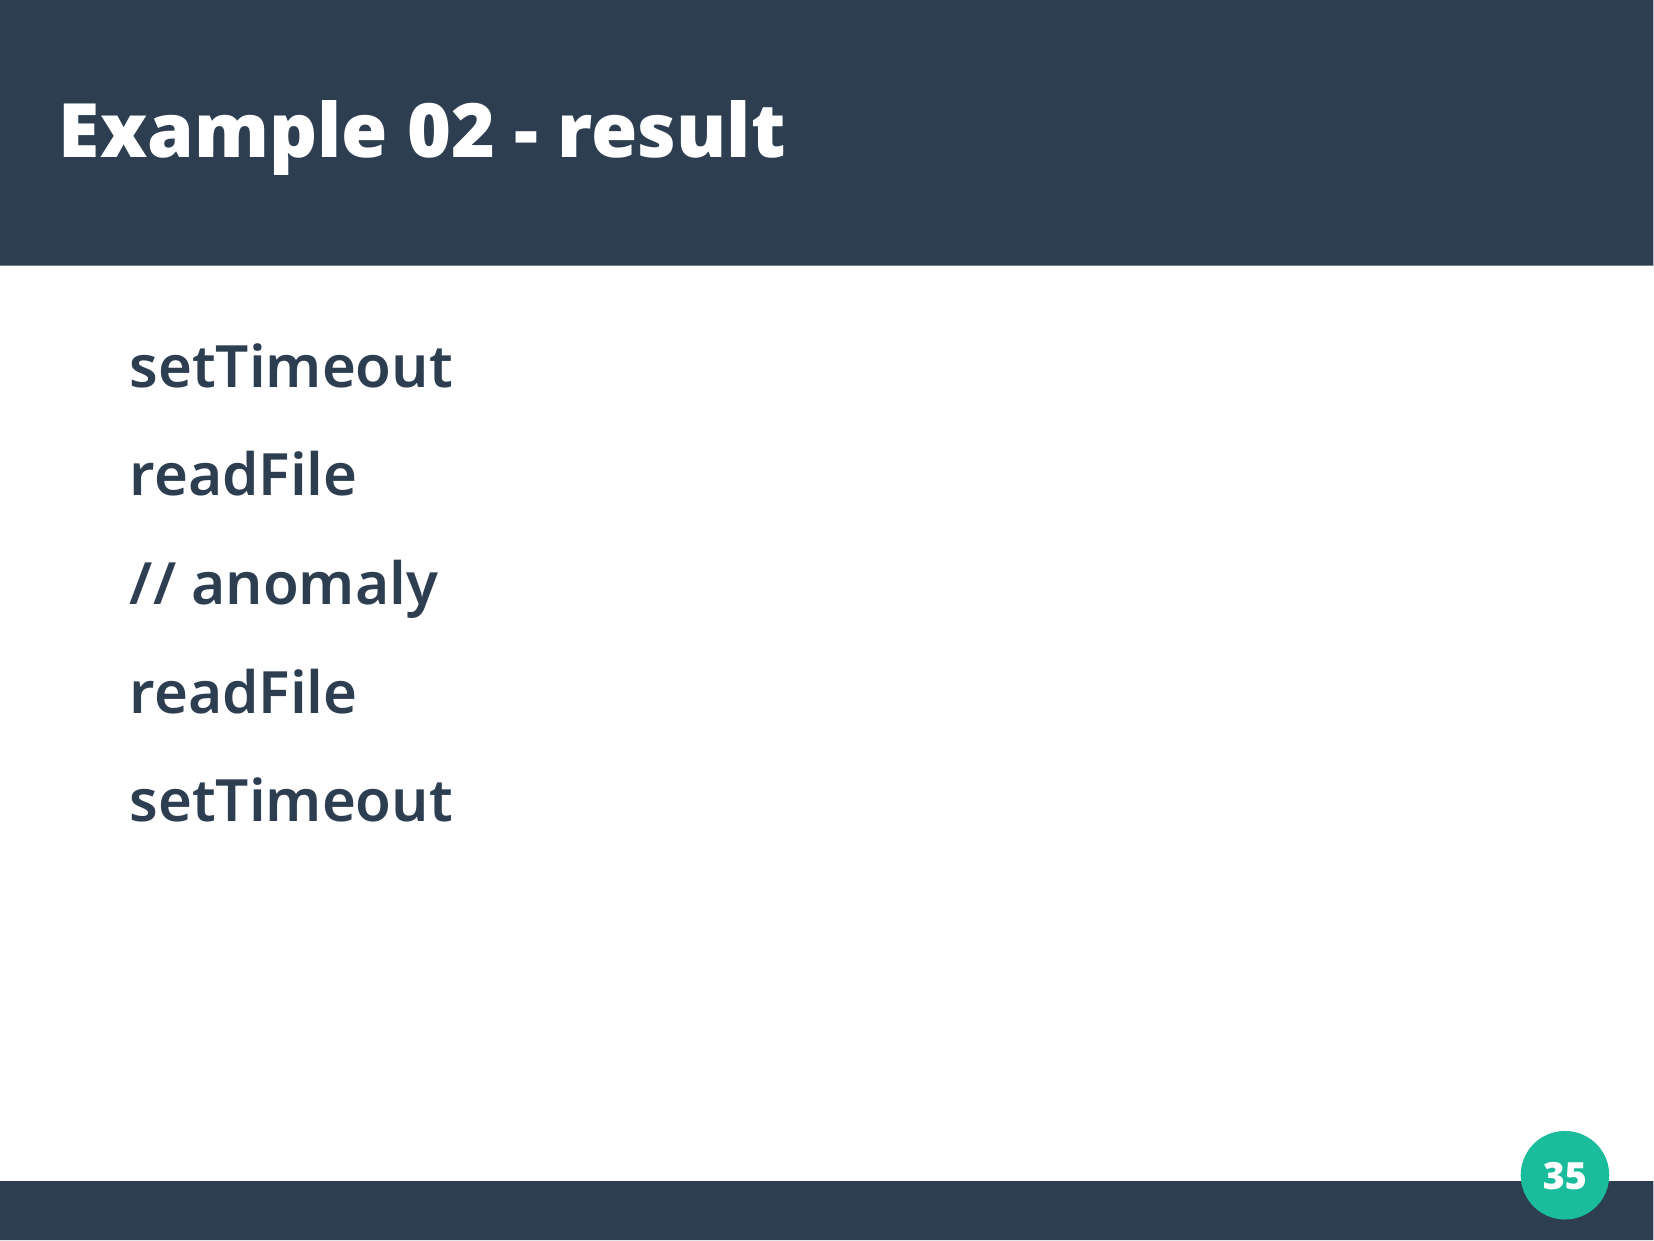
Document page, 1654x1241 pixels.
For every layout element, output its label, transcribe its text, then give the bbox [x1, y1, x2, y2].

list setTimeout readFile // anomaly readFile setTimeout [59, 324, 1595, 1152]
title Example 02 - result [59, 49, 1595, 207]
